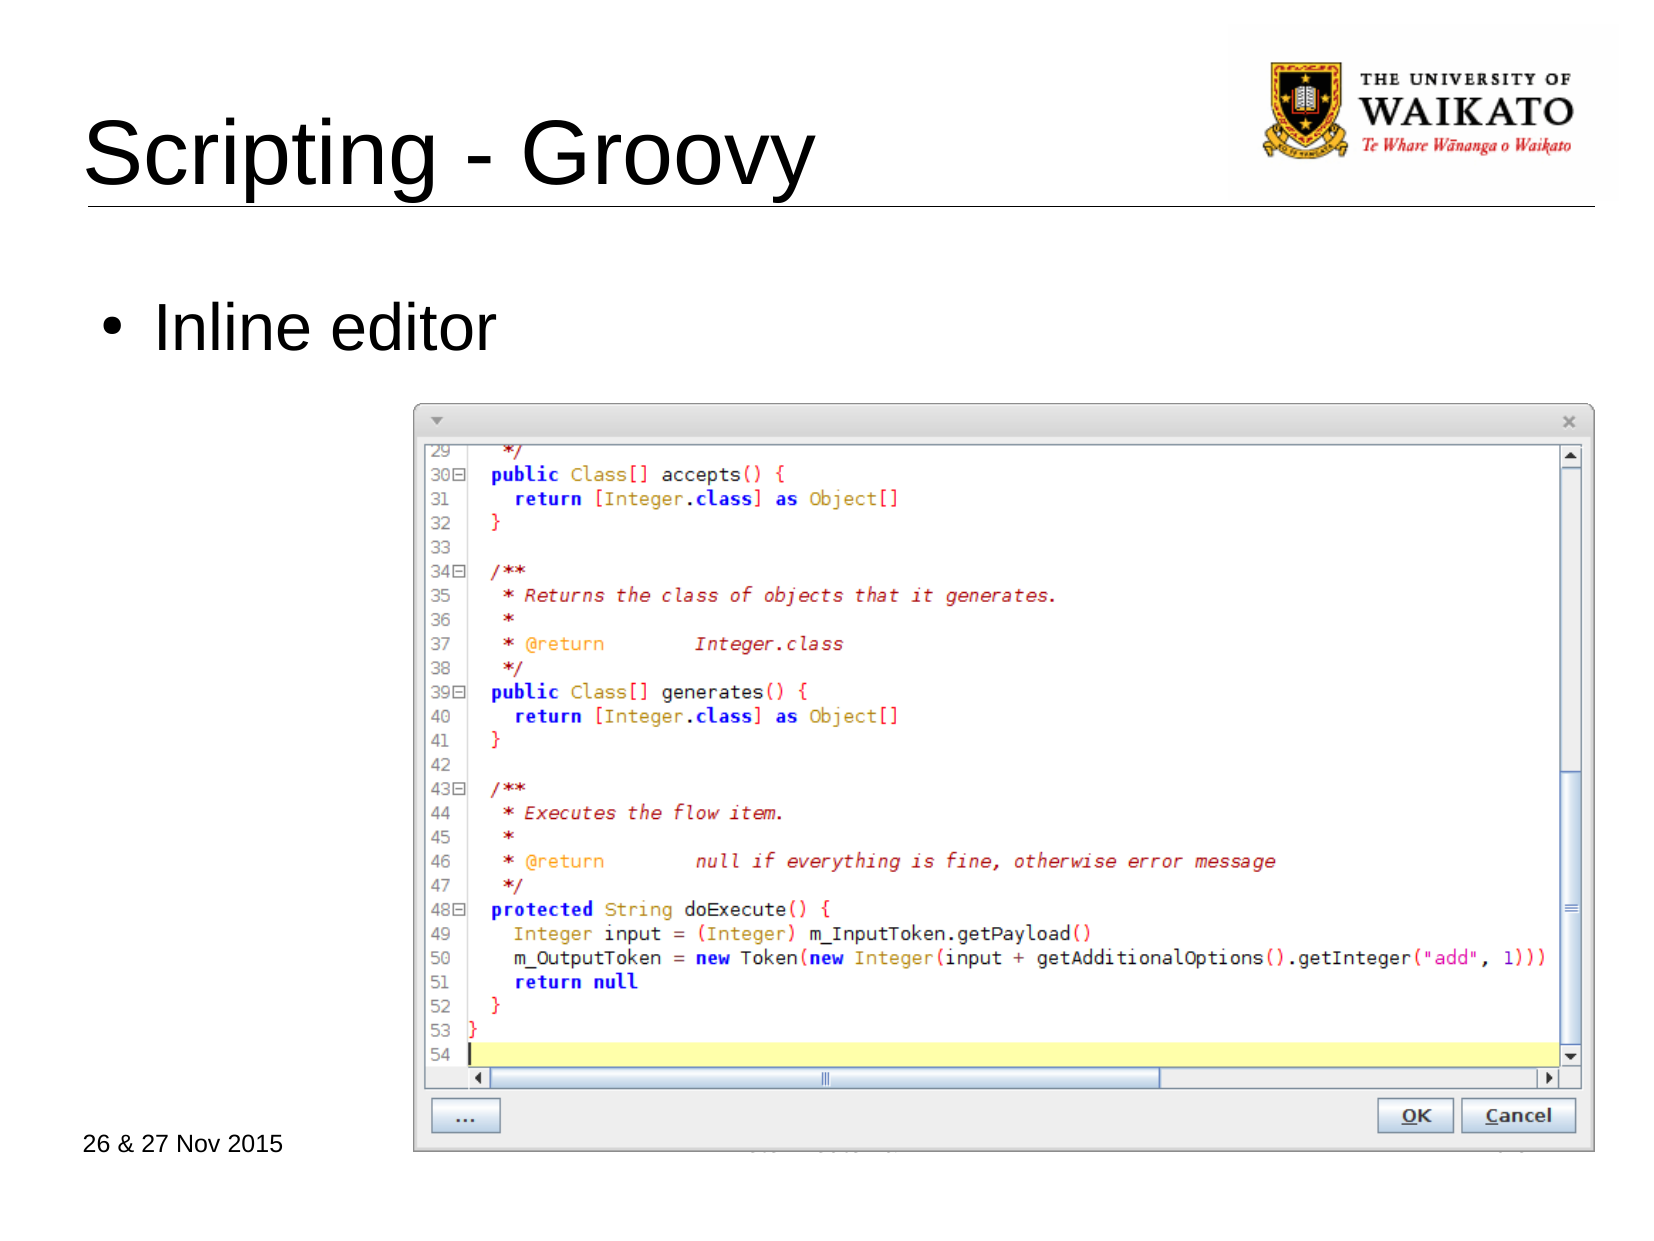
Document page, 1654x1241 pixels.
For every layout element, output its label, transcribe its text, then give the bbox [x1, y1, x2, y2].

picture [1228, 24, 1619, 201]
picture [413, 403, 1595, 1152]
list Inline editor [82, 290, 1571, 1010]
title Scripting - Groovy [82, 49, 1571, 257]
